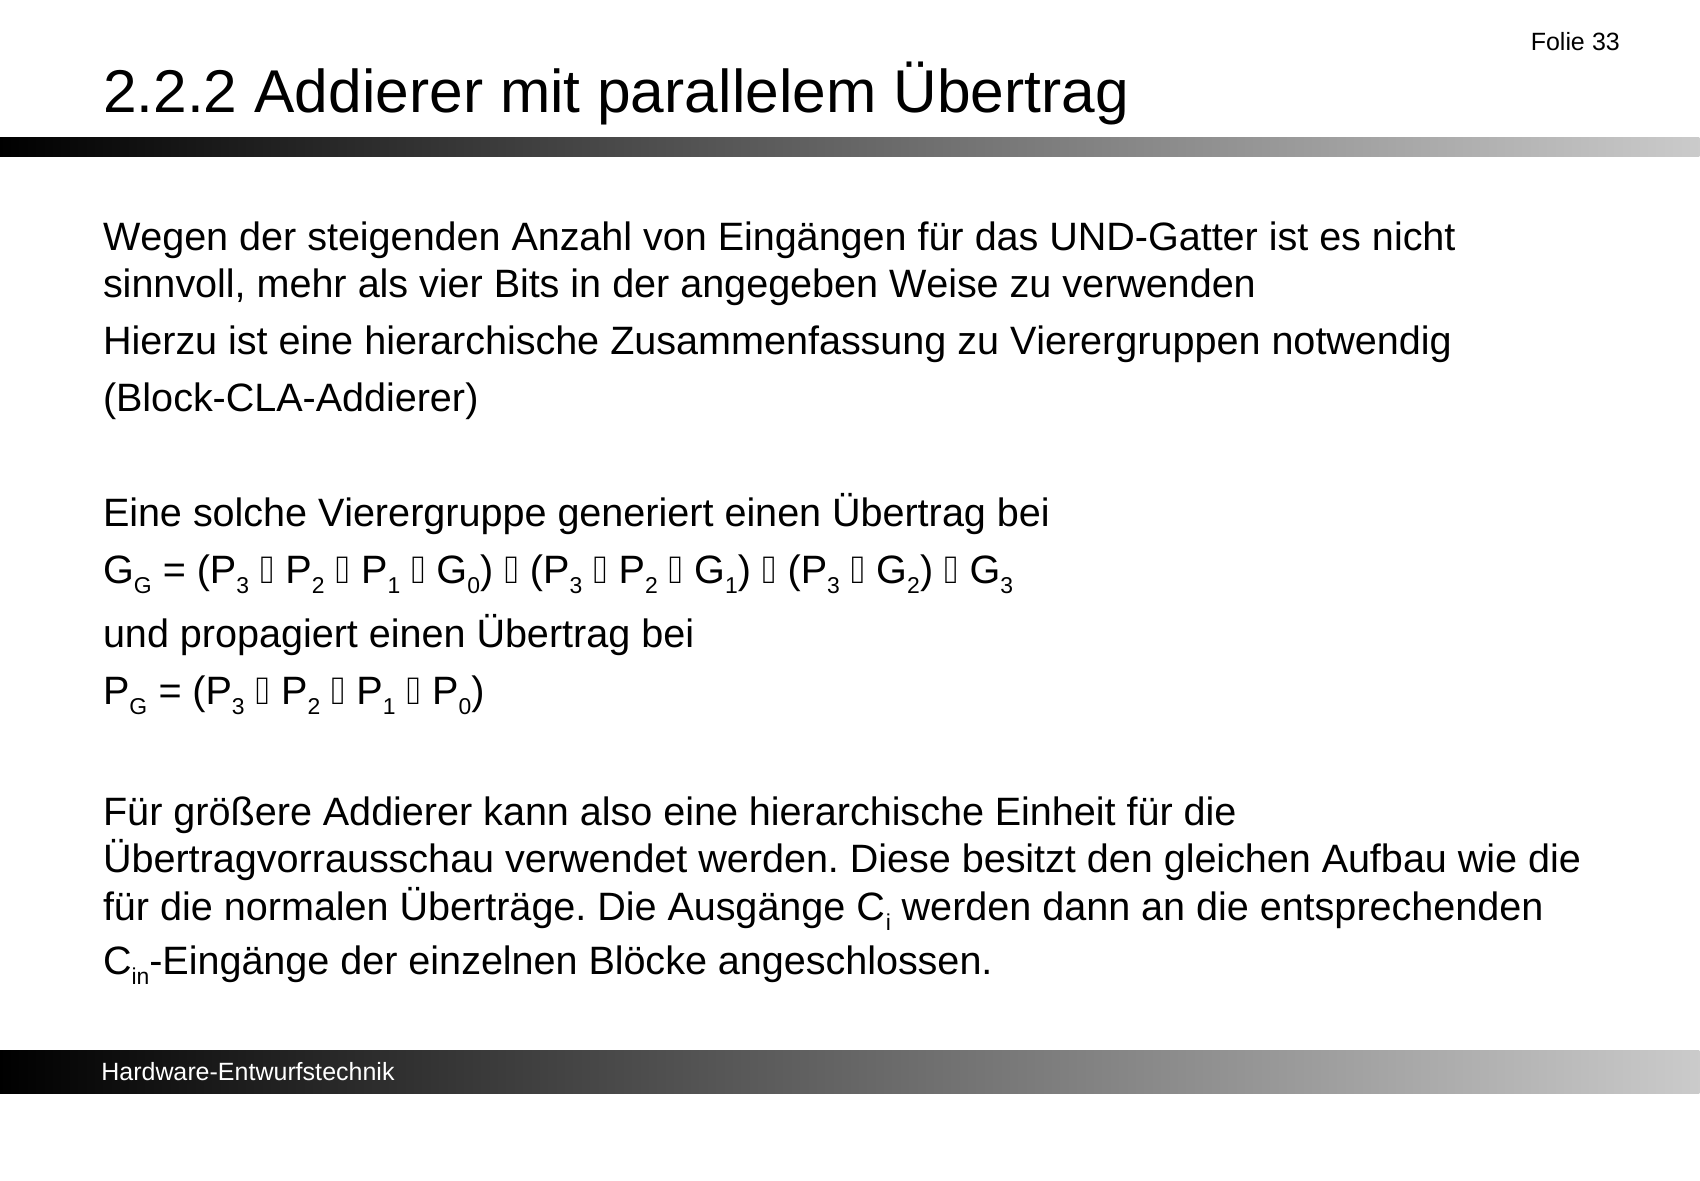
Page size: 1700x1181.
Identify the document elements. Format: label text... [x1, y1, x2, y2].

list Wegen der steigenden Anzahl von Eingängen für das UND-Gatter ist es nicht sinnvoll, mehr als vier Bits in der angegeben Weise zu verwenden Hierzu ist eine hierarchische Zusammenfassung zu Vierergruppen notwendig (Block-CLA-Addierer) Eine solche Vierergruppe generiert einen Übertrag bei GG = (P3  P2  P1  G0)  (P3  P2  G1)  (P3  G2)  G3 und propagiert einen Übertrag bei PG = (P3  P2  P1  P0) Für größere Addierer kann also eine hierarchische Einheit für die Übertragvorrausschau verwendet werden. Diese besitzt den gleichen Aufbau wie die für die normalen Überträge. Die Ausgänge Ci werden dann an die entsprechenden Cin-Eingänge der einzelnen Blöcke angeschlossen. [87, 202, 1613, 1022]
title 2.2.2 Addierer mit parallelem Übertrag [87, 36, 1421, 142]
